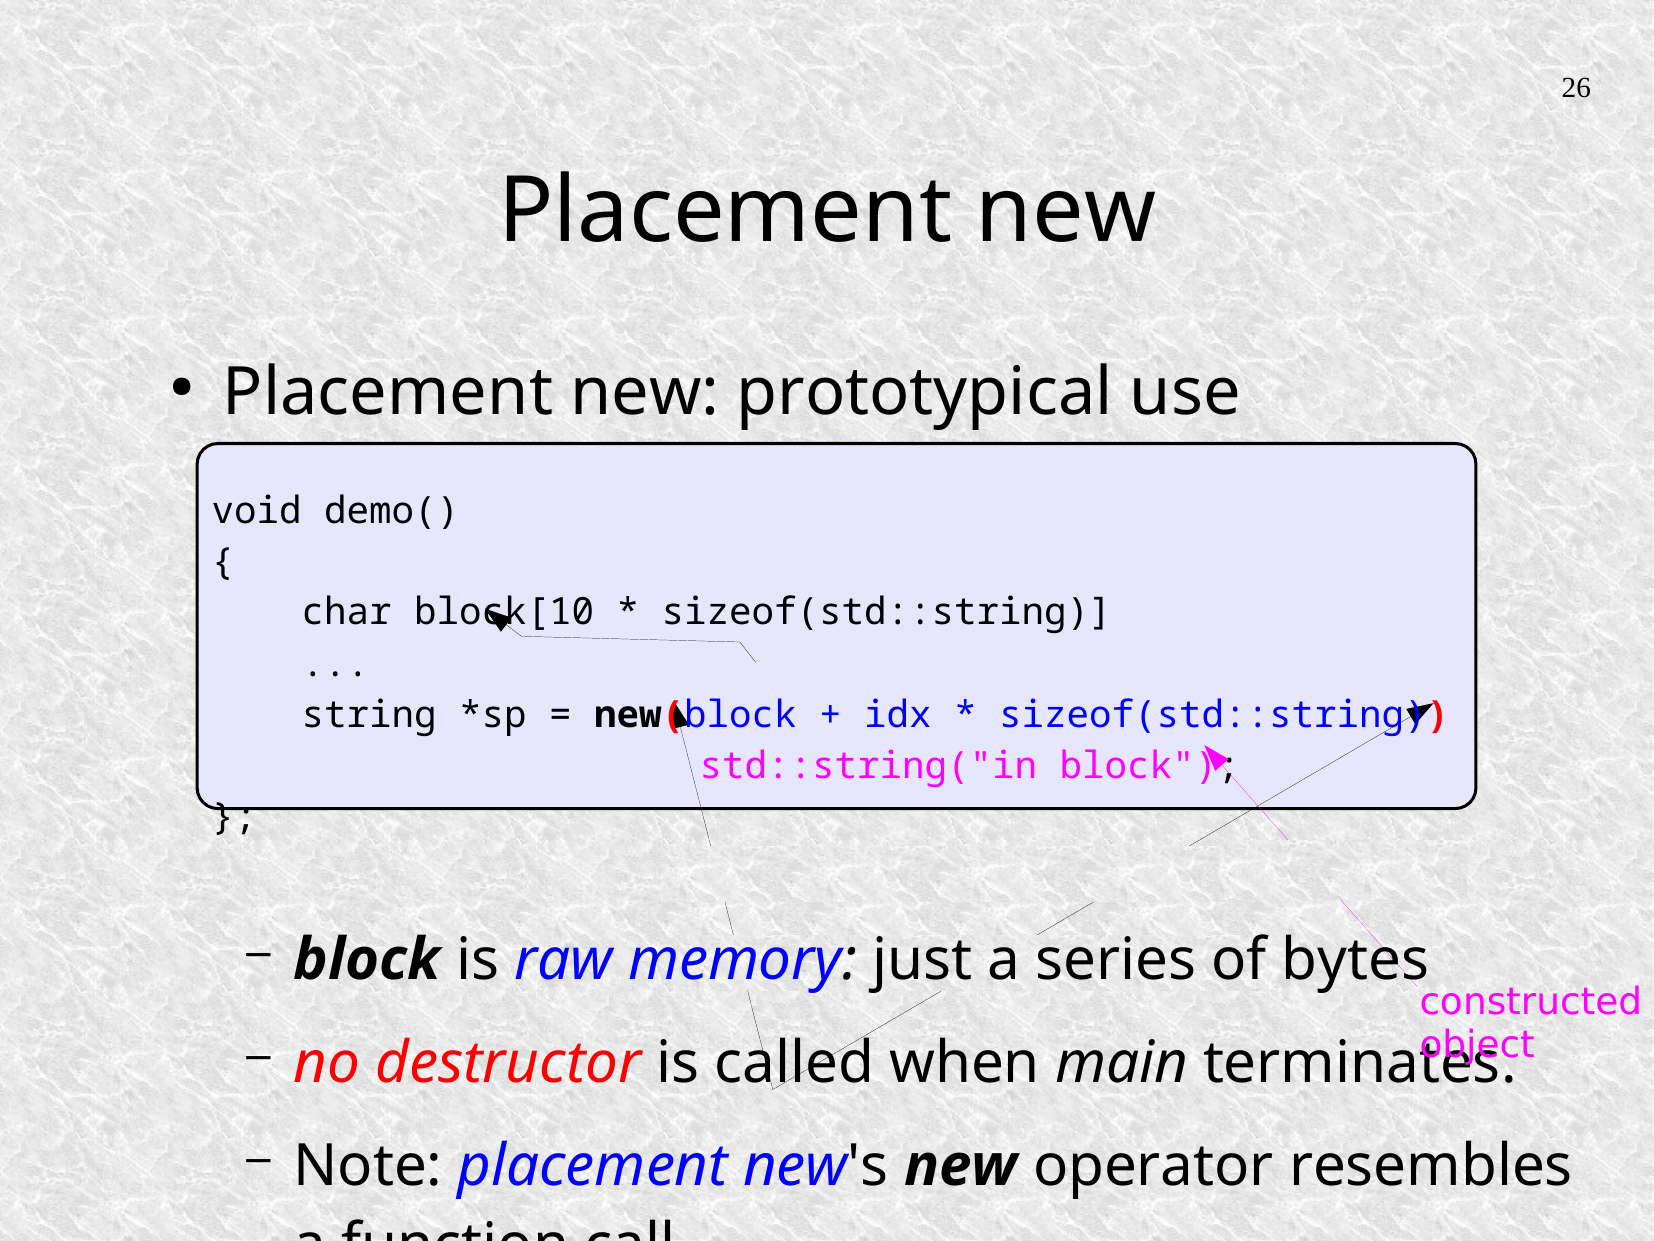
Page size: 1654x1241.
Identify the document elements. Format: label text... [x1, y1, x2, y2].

title Placement new [121, 102, 1534, 311]
text_box constructed object [1419, 979, 1643, 1067]
picture [0, 0, 1654, 1241]
list Placement new: prototypical use block is raw memory: just a series of bytes no destructor is called when main terminates. Note: placement new's new operator resembles a function call. [152, 342, 1600, 1241]
